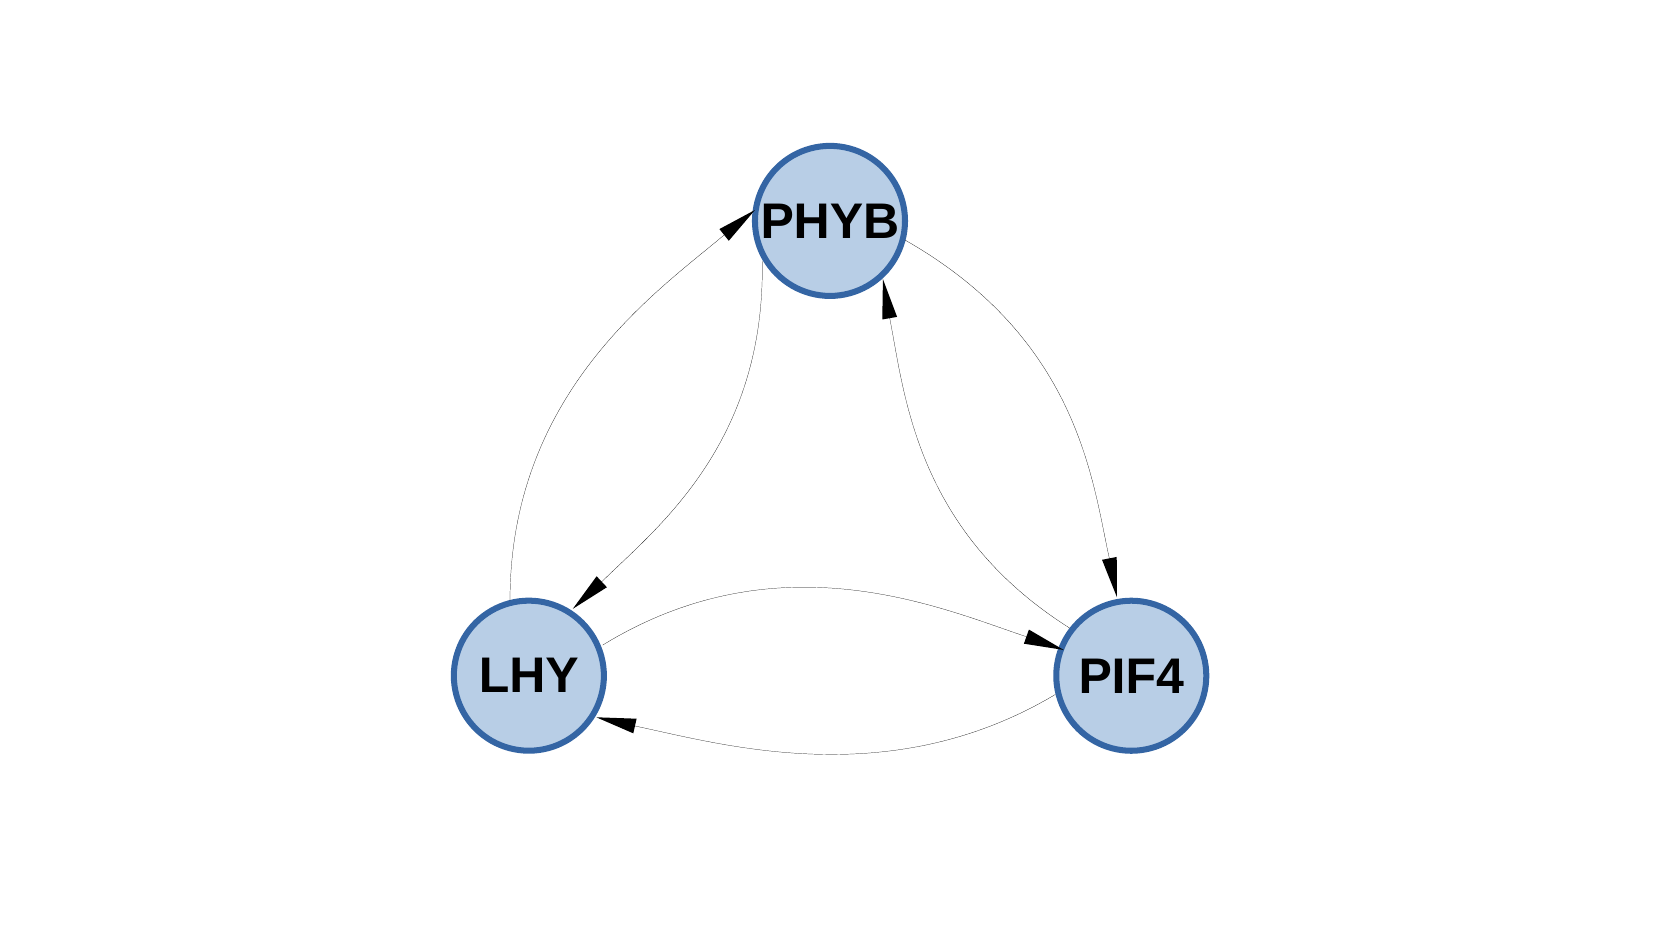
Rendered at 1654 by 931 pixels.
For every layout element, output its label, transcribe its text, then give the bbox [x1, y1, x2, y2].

text_box PHYB [754, 145, 906, 296]
text_box LHY [453, 600, 604, 751]
text_box PIF4 [1056, 600, 1207, 751]
